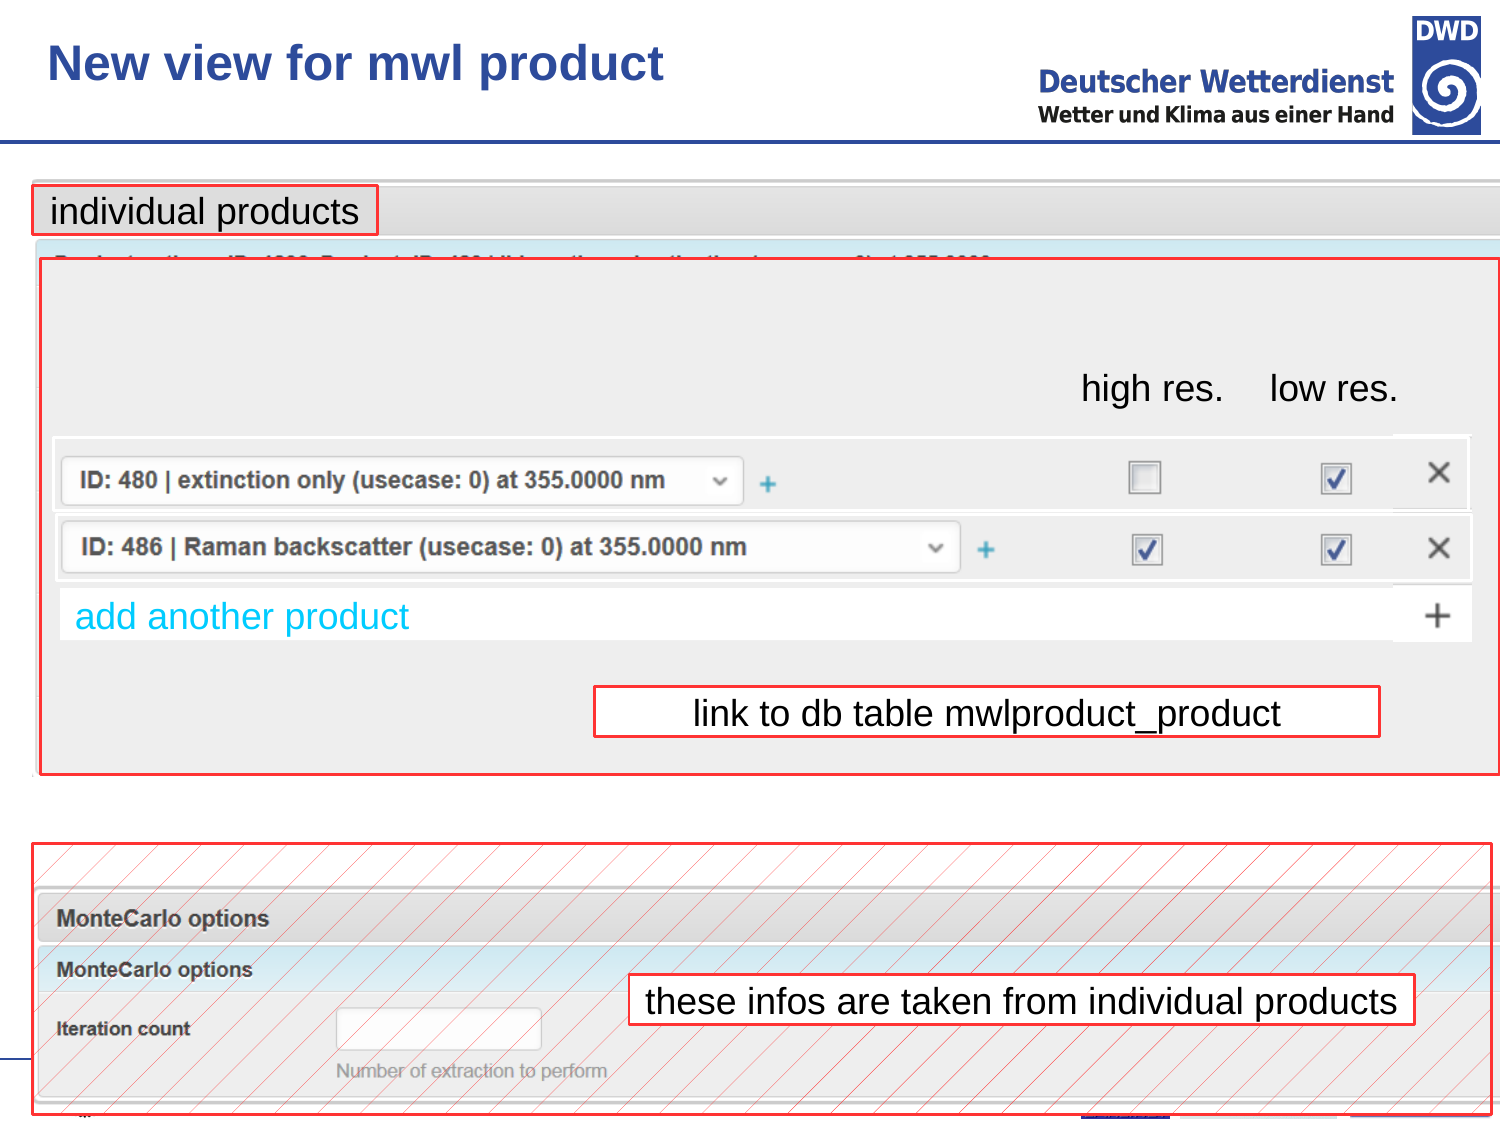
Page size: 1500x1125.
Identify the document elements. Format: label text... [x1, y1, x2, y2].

picture [55, 1115, 114, 1119]
picture [1312, 457, 1363, 498]
picture [1312, 528, 1363, 569]
text_box high res. [1066, 356, 1240, 417]
picture [1393, 582, 1472, 642]
picture [1081, 1115, 1170, 1119]
picture [1123, 528, 1174, 569]
text_box add another product [60, 588, 1399, 641]
text_box low res. [1255, 356, 1414, 417]
picture [1350, 880, 1500, 1119]
text_box individual products [32, 185, 378, 235]
picture [55, 448, 1007, 509]
text_box [32, 843, 1492, 1115]
picture [58, 516, 1007, 579]
picture [53, 512, 1007, 582]
picture [1393, 516, 1470, 579]
text_box [40, 258, 1500, 775]
picture [1124, 453, 1168, 501]
picture [1180, 1115, 1337, 1119]
text_box link to db table mwlproduct_product [594, 686, 1380, 737]
text_box New view for mwl product [32, 22, 1000, 99]
picture [1393, 434, 1472, 513]
picture [32, 178, 1500, 777]
text_box these infos are taken from individual products [628, 974, 1415, 1025]
picture [1393, 439, 1467, 509]
picture [1038, 16, 1481, 135]
